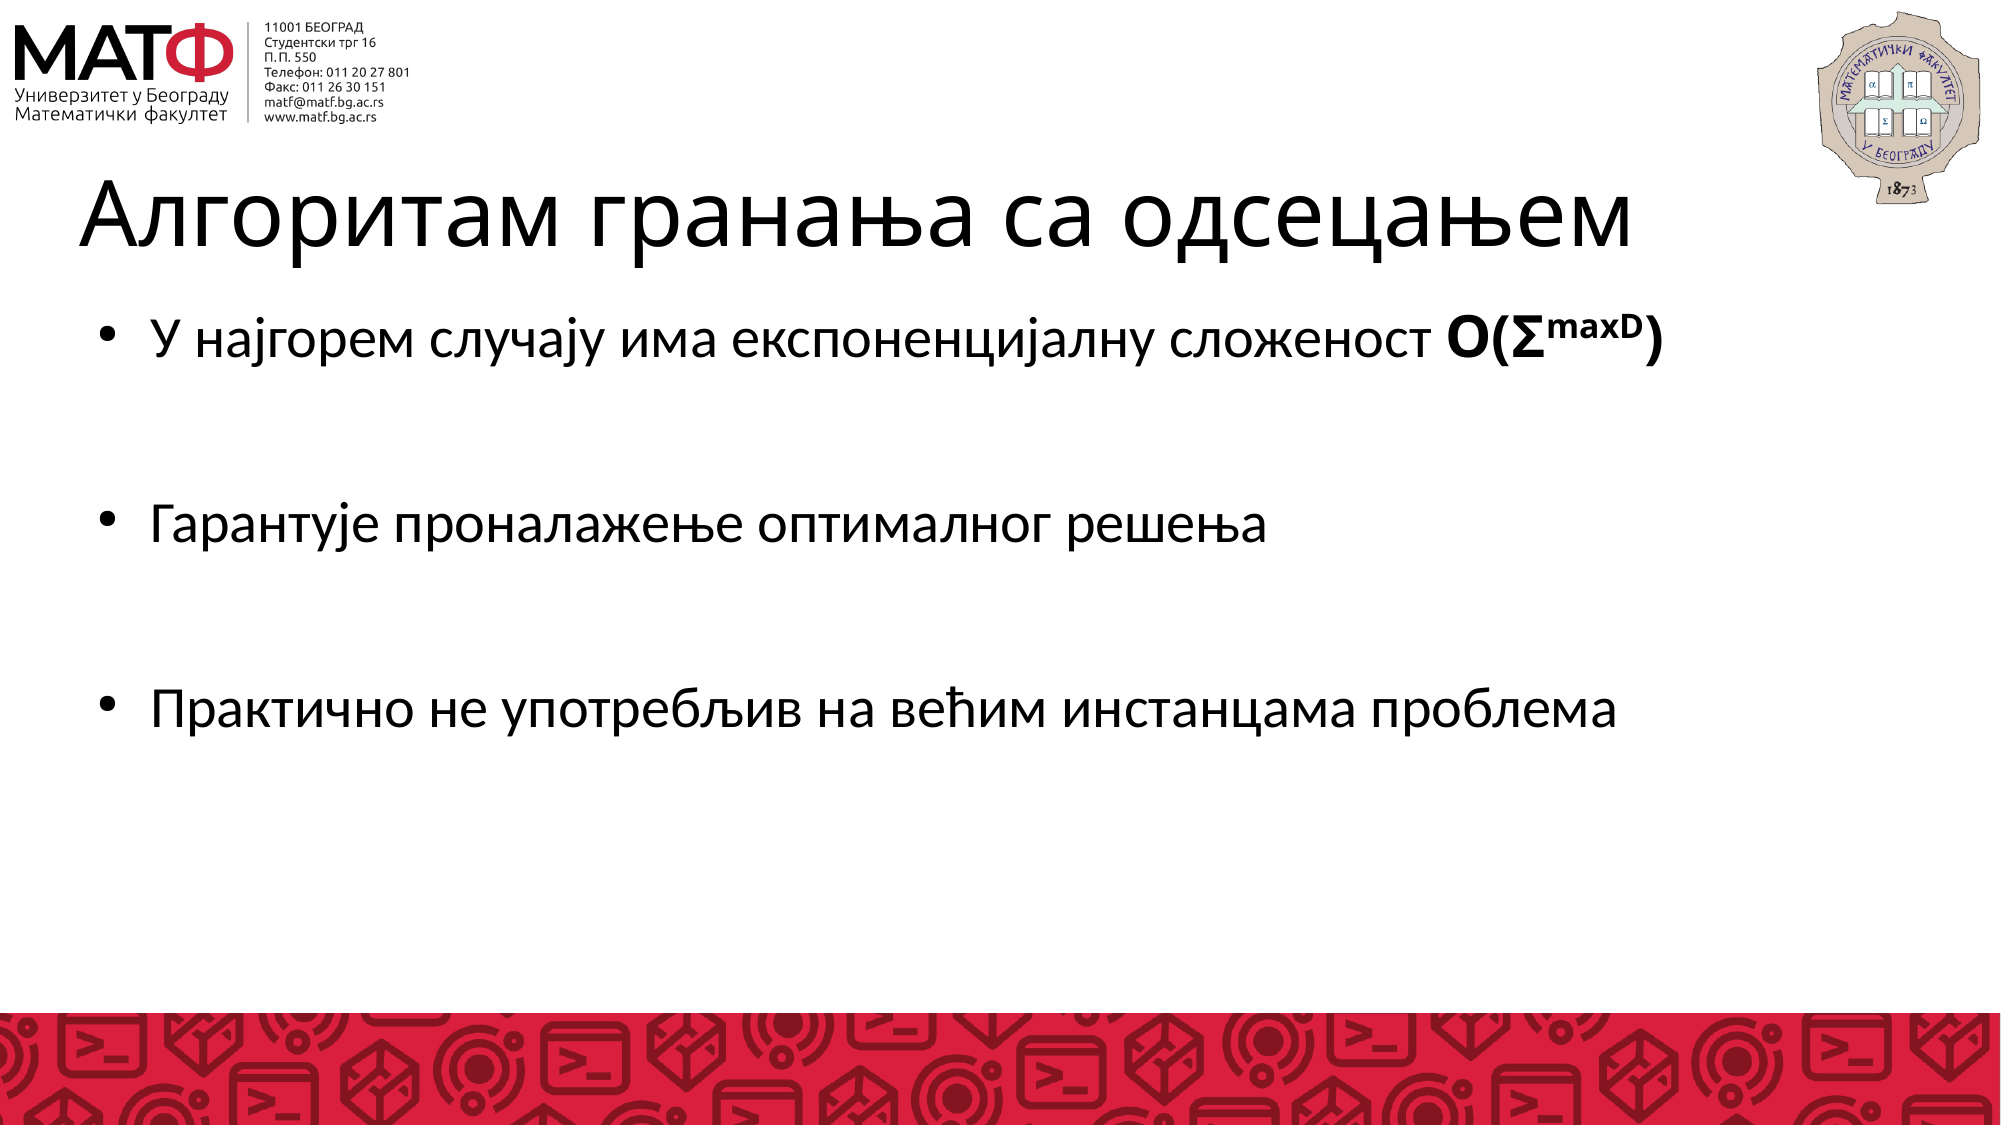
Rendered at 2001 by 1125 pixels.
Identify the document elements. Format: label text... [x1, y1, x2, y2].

picture [1948, 0, 1995, 225]
picture [0, 0, 435, 147]
picture [0, 1013, 2001, 1125]
title Алгоритам гранања са одсецањем [64, 155, 1863, 278]
list У најгорем случају има експоненцијалну сложеност O(ΣmaxD) Гарантује проналажење оптималног решења Практично не употребљив на већим инстанцама проблема [64, 299, 1863, 646]
